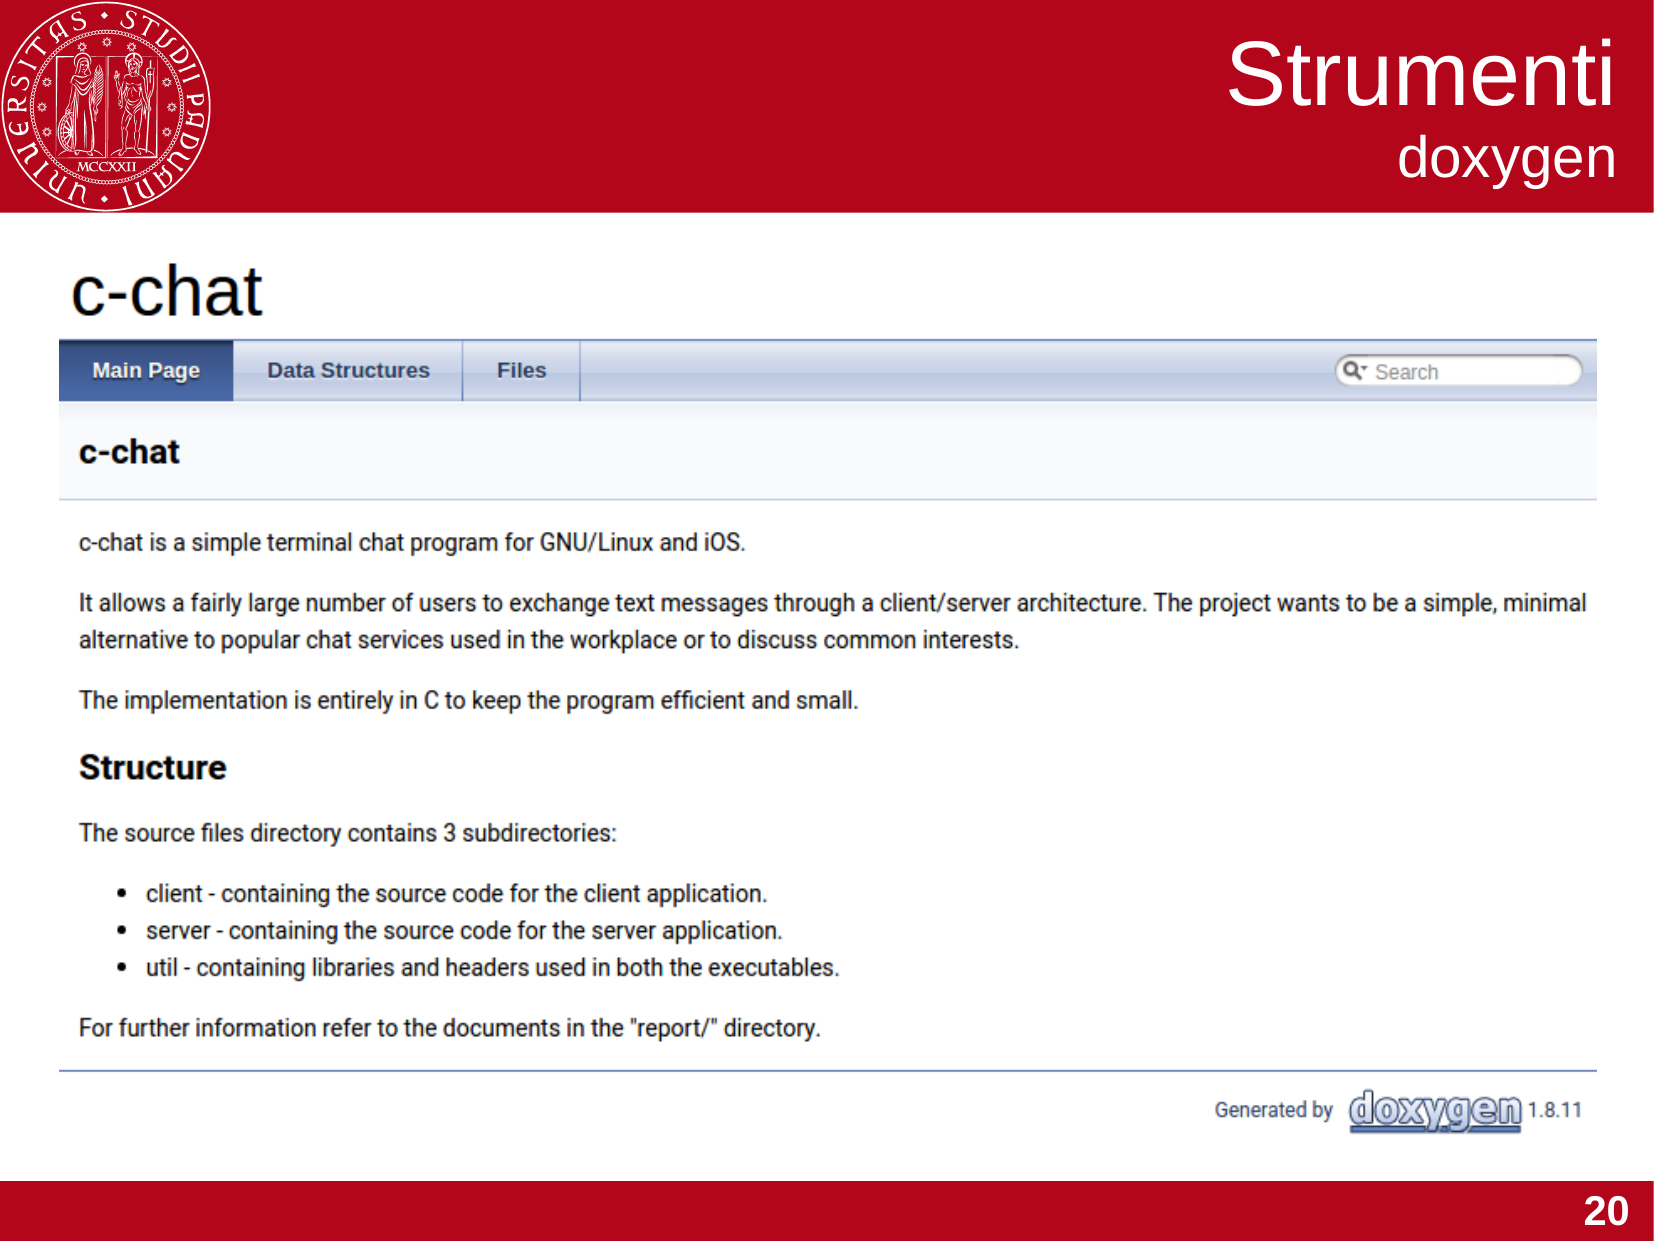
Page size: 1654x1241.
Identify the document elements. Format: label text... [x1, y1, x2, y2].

picture [0, 0, 212, 213]
picture [59, 247, 1597, 1146]
title Strumenti doxygen [259, 0, 1619, 213]
